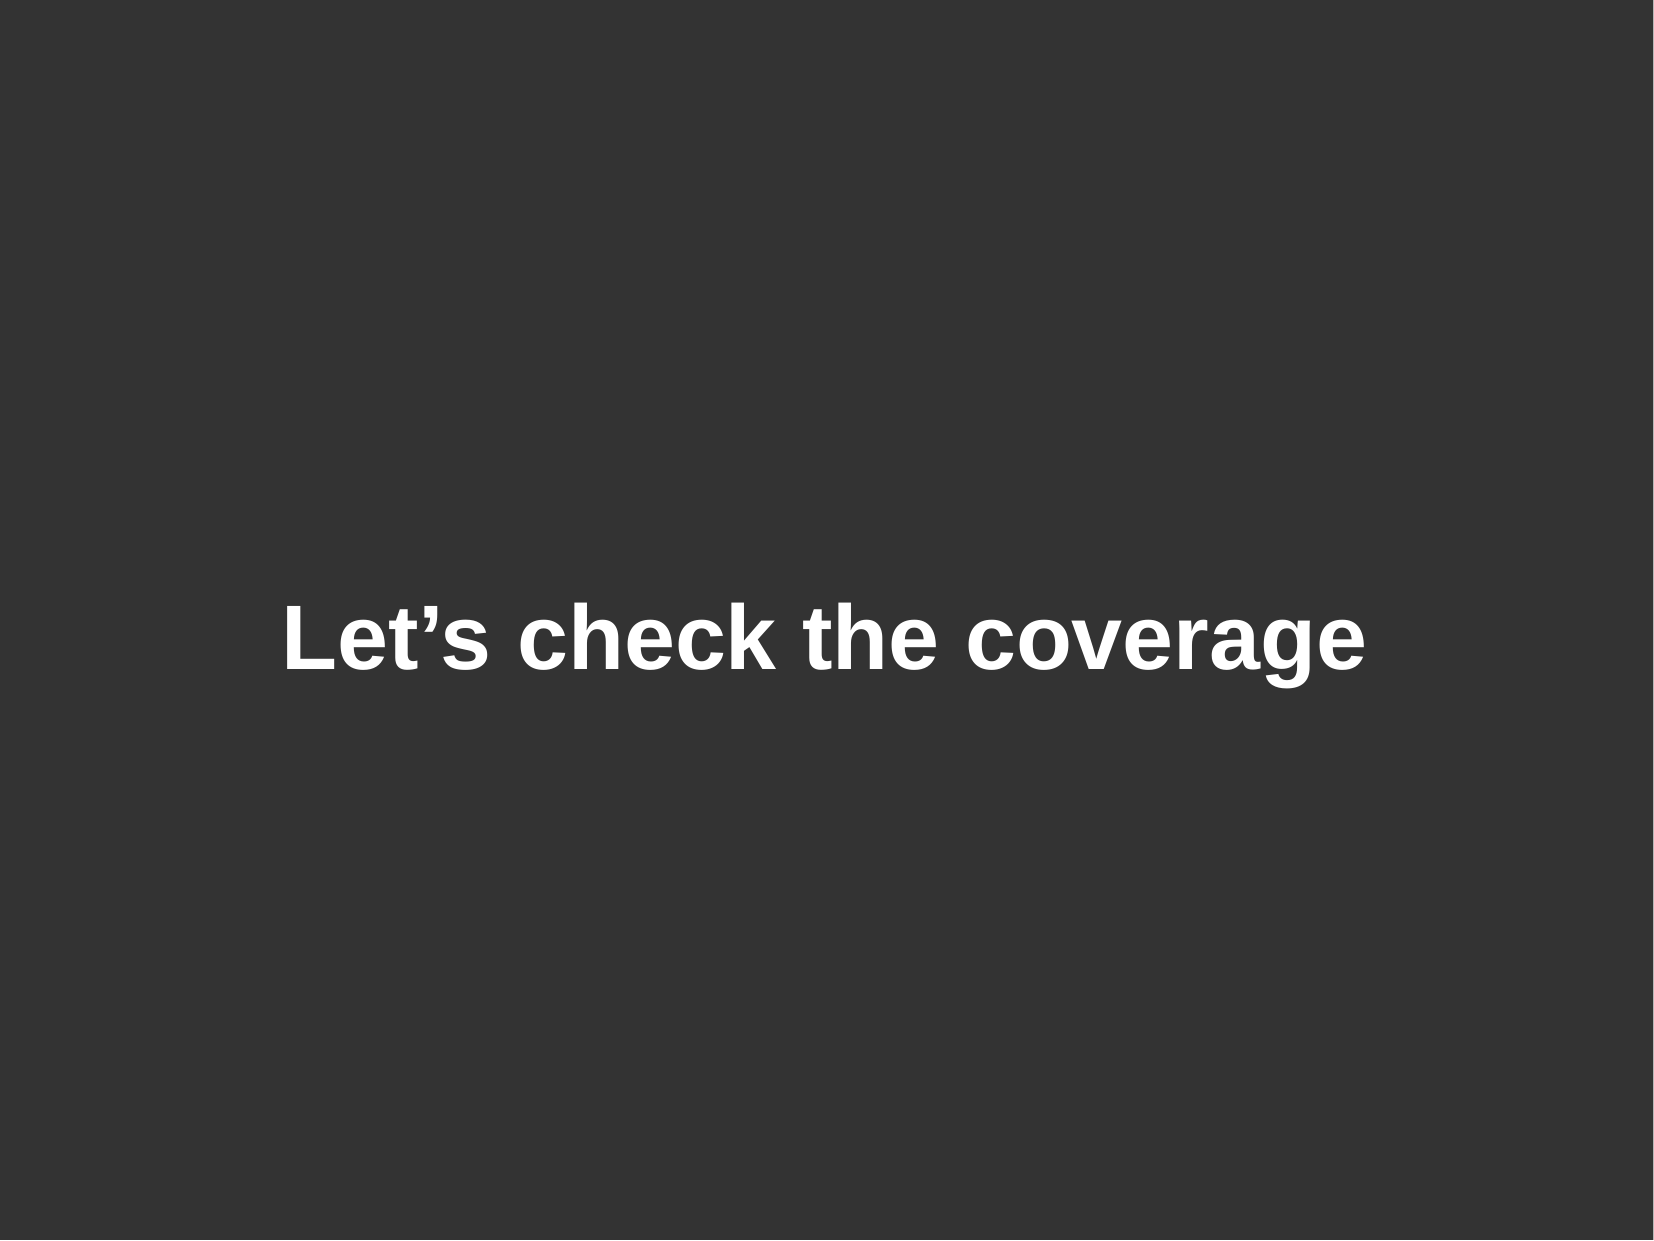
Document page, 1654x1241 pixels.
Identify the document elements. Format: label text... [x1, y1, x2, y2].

title Let’s check the coverage [30, 586, 1621, 690]
